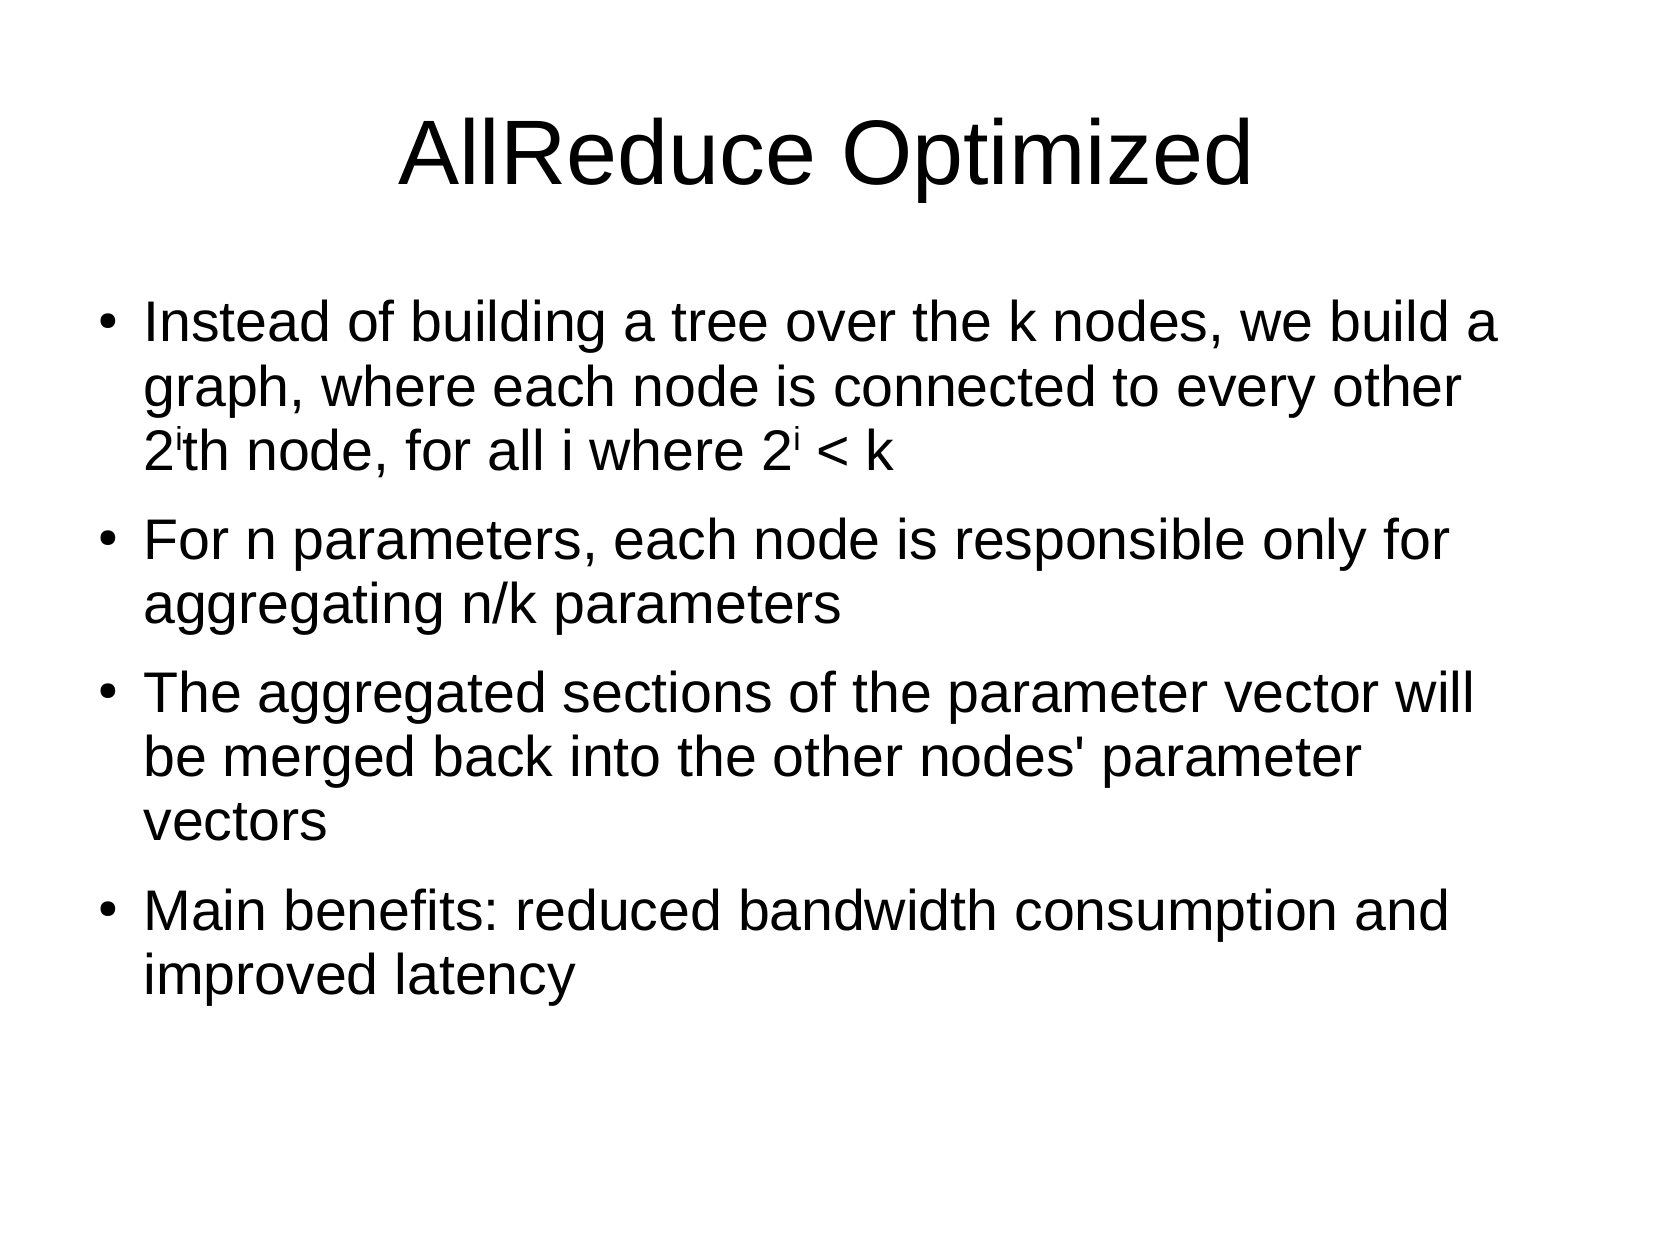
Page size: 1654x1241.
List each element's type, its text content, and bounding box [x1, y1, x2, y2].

title AllReduce Optimized [82, 49, 1571, 257]
list Instead of building a tree over the k nodes, we build a graph, where each node is connected to every other 2ith node, for all i where 2i < k For n parameters, each node is responsible only for aggregating n/k parameters The aggregated sections of the parameter vector will be merged back into the other nodes' parameter vectors Main benefits: reduced bandwidth consumption and improved latency [82, 290, 1538, 1010]
